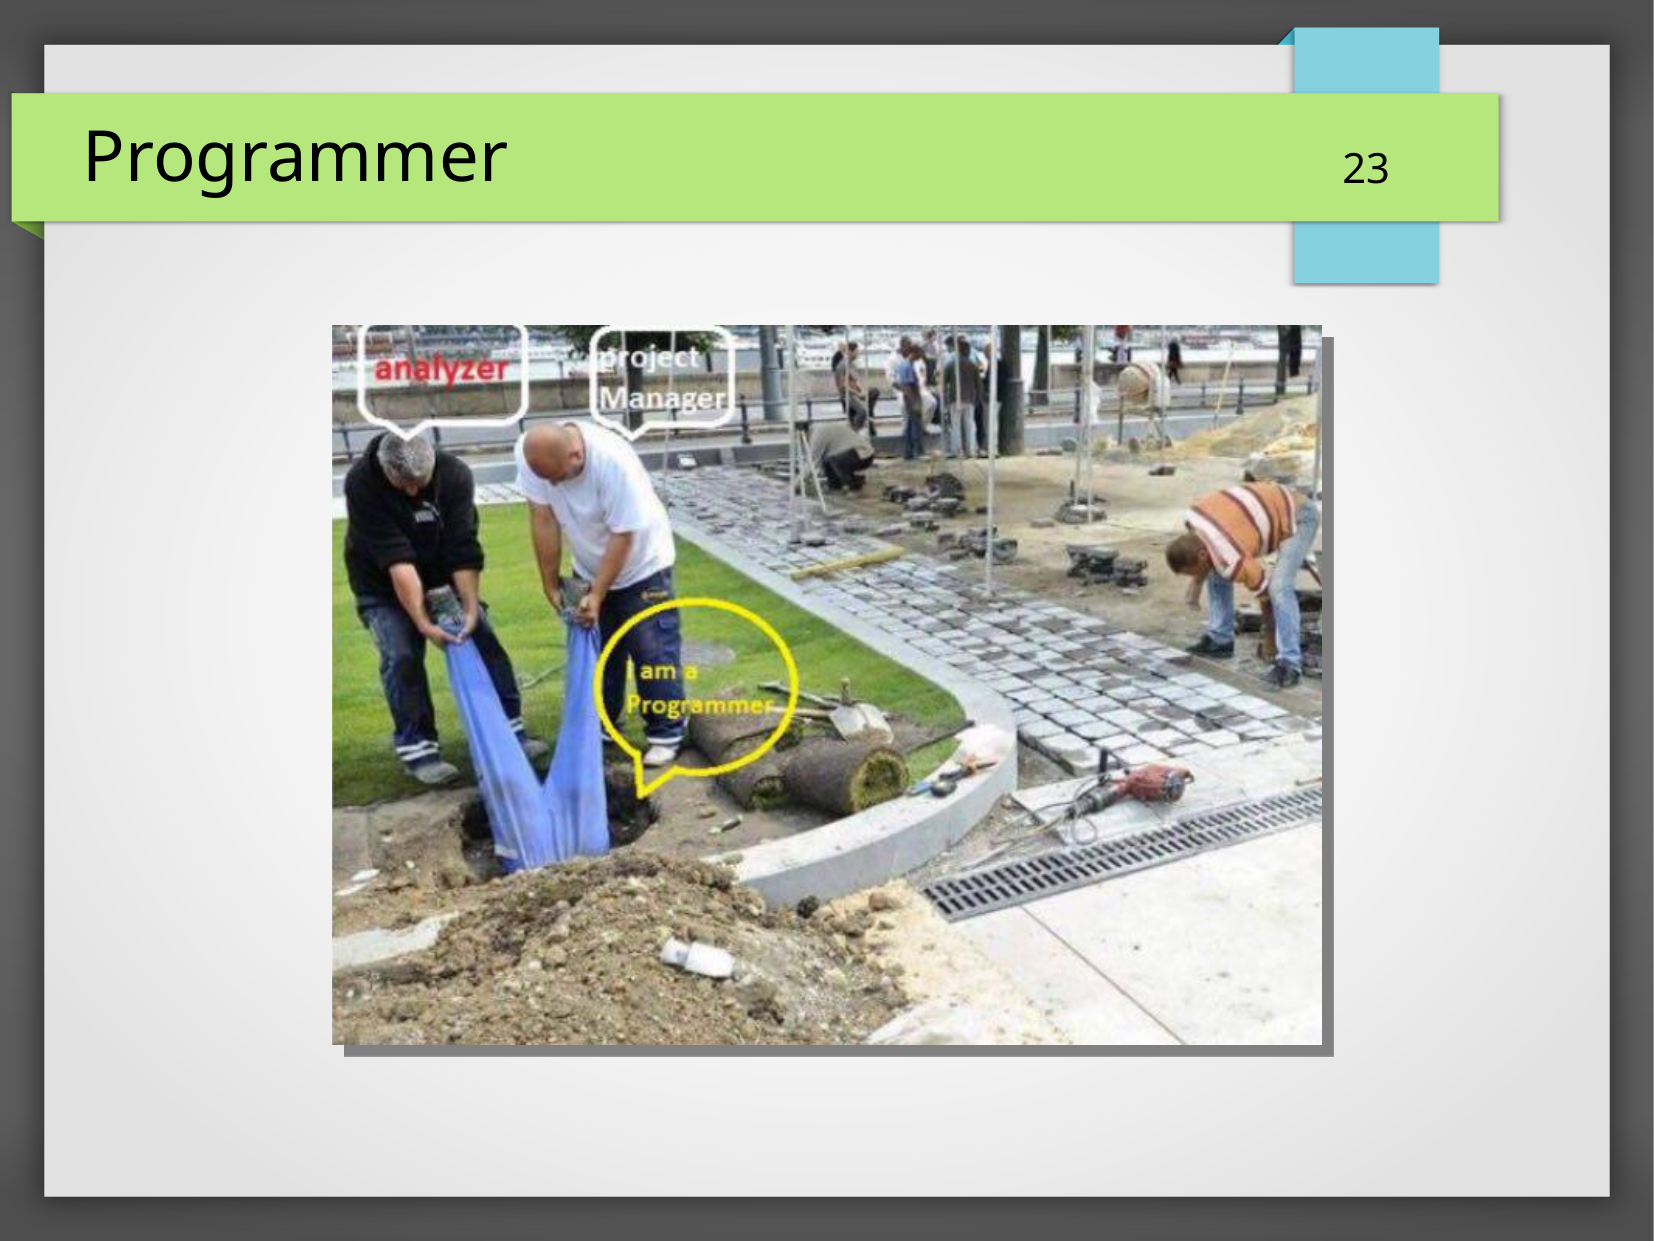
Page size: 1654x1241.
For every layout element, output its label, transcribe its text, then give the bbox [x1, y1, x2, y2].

text_box <number> [1254, 131, 1479, 207]
picture [0, 0, 1654, 1241]
title Programmer [82, 94, 1264, 213]
